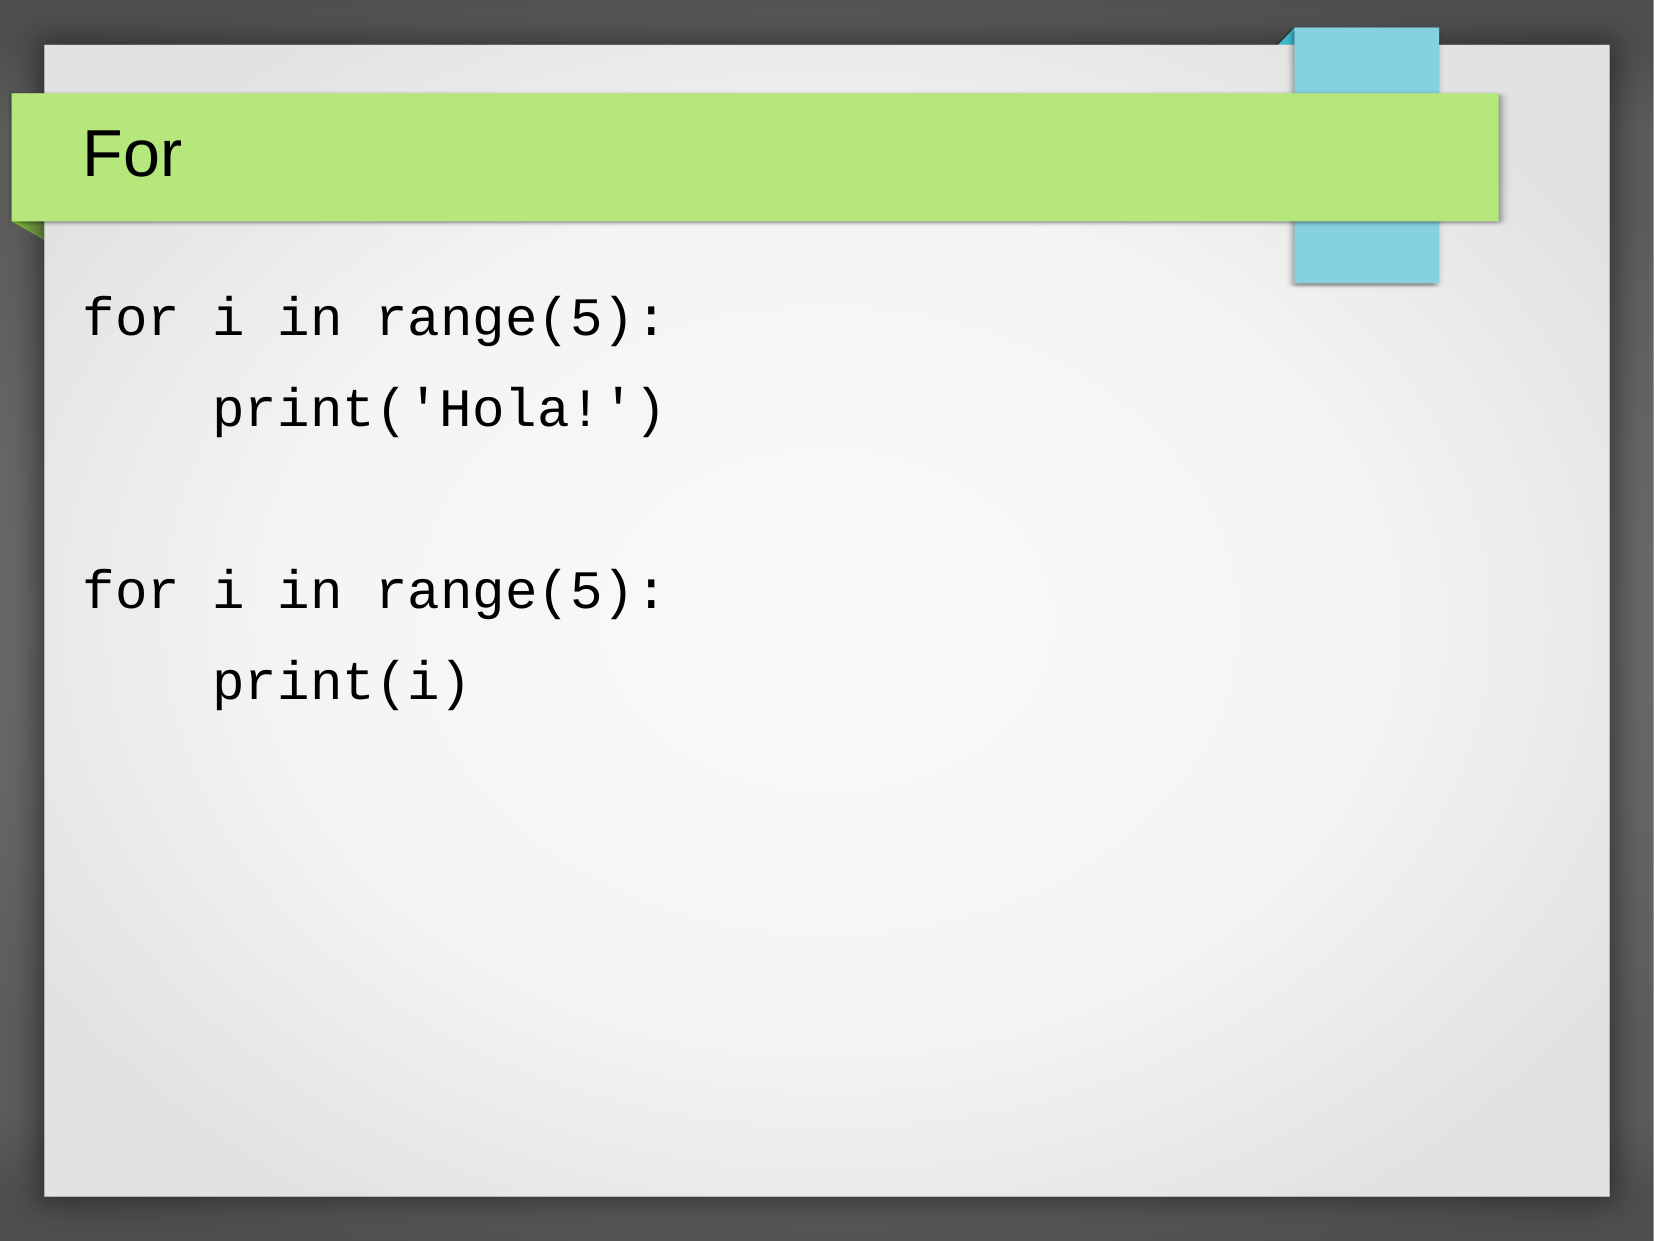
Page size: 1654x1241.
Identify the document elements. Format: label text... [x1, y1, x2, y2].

title For [82, 49, 1571, 257]
list for i in range(5): print('Hola!') for i in range(5): print(i) [82, 290, 1571, 1010]
picture [0, 0, 1654, 1241]
